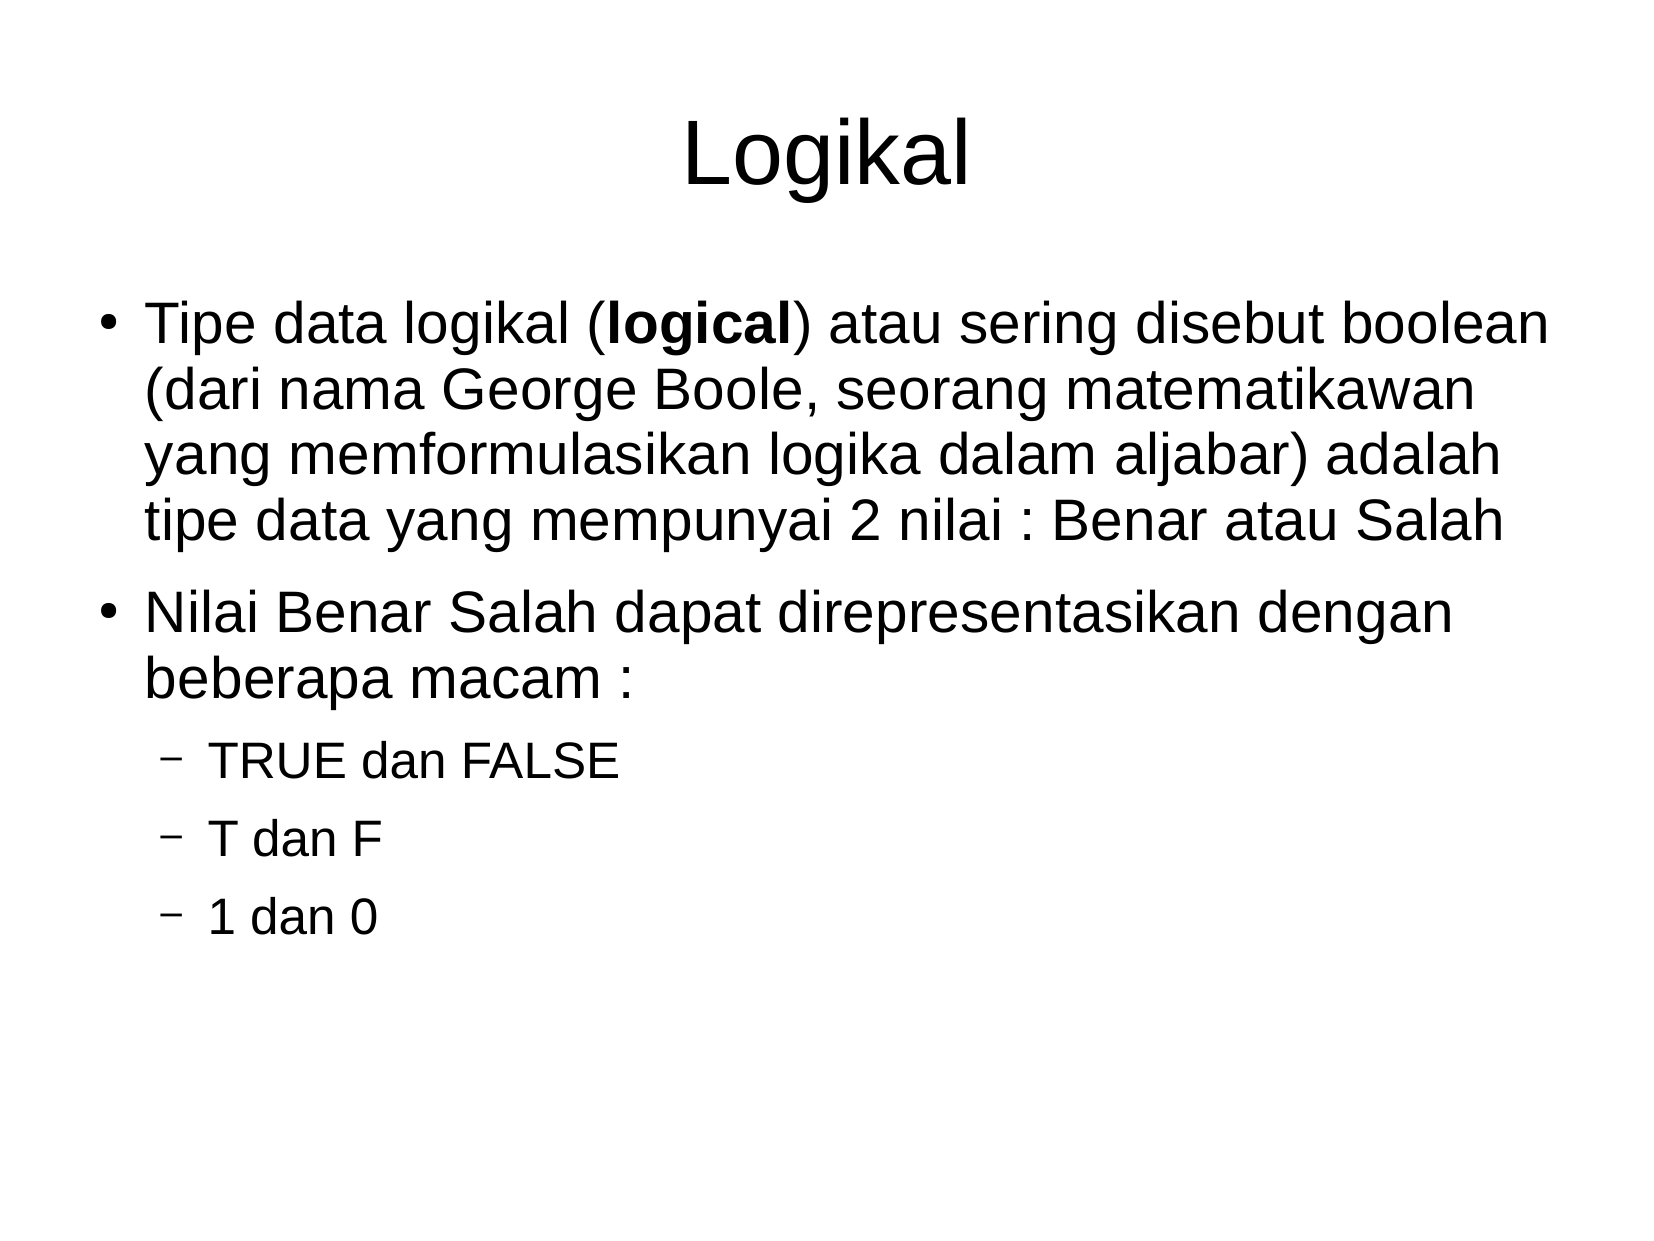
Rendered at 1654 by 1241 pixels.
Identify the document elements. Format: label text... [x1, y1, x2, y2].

list Tipe data logikal (logical) atau sering disebut boolean (dari nama George Boole, seorang matematikawan yang memformulasikan logika dalam aljabar) adalah tipe data yang mempunyai 2 nilai : Benar atau Salah Nilai Benar Salah dapat direpresentasikan dengan beberapa macam : TRUE dan FALSE T dan F 1 dan 0 [82, 290, 1571, 1010]
title Logikal [82, 49, 1571, 257]
